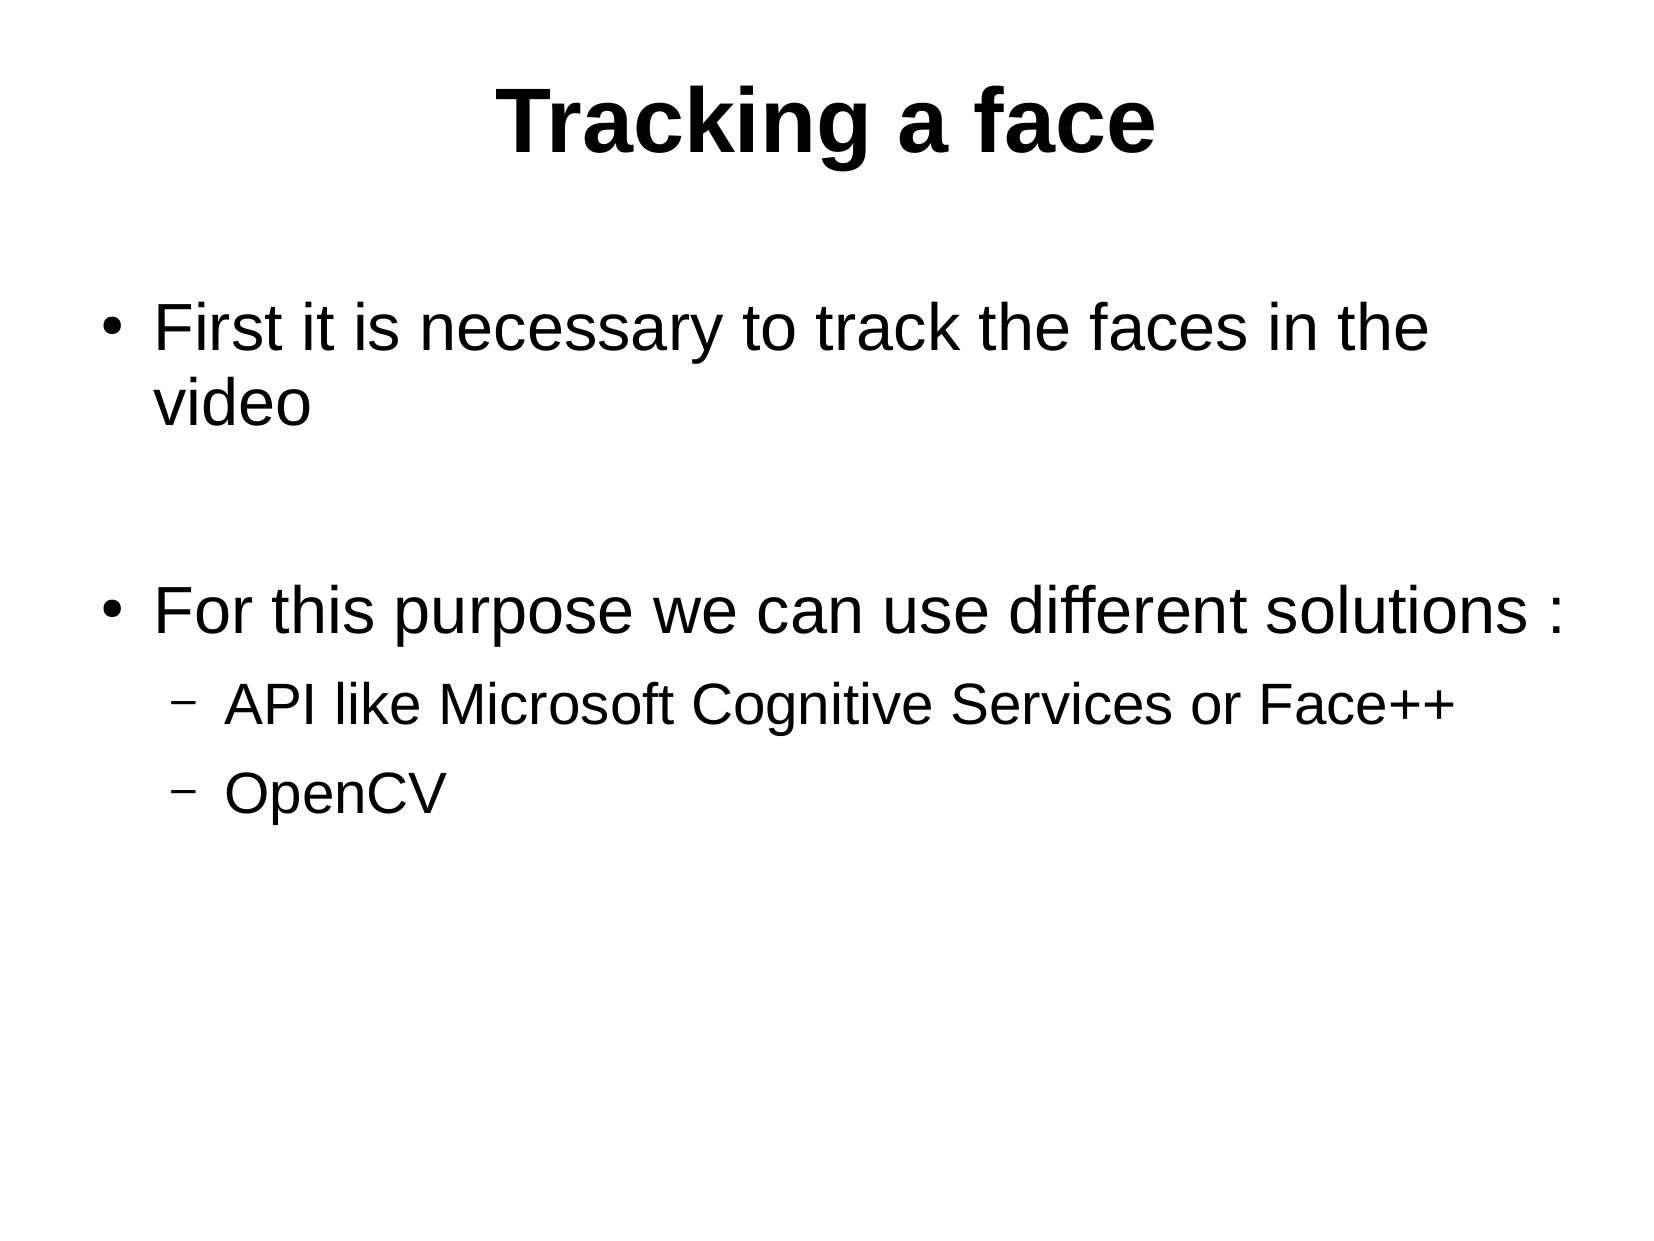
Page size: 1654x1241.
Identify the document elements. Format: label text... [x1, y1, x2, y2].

list First it is necessary to track the faces in the video For this purpose we can use different solutions : API like Microsoft Cognitive Services or Face++ OpenCV [82, 290, 1571, 1010]
title Tracking a face [82, 0, 1571, 257]
